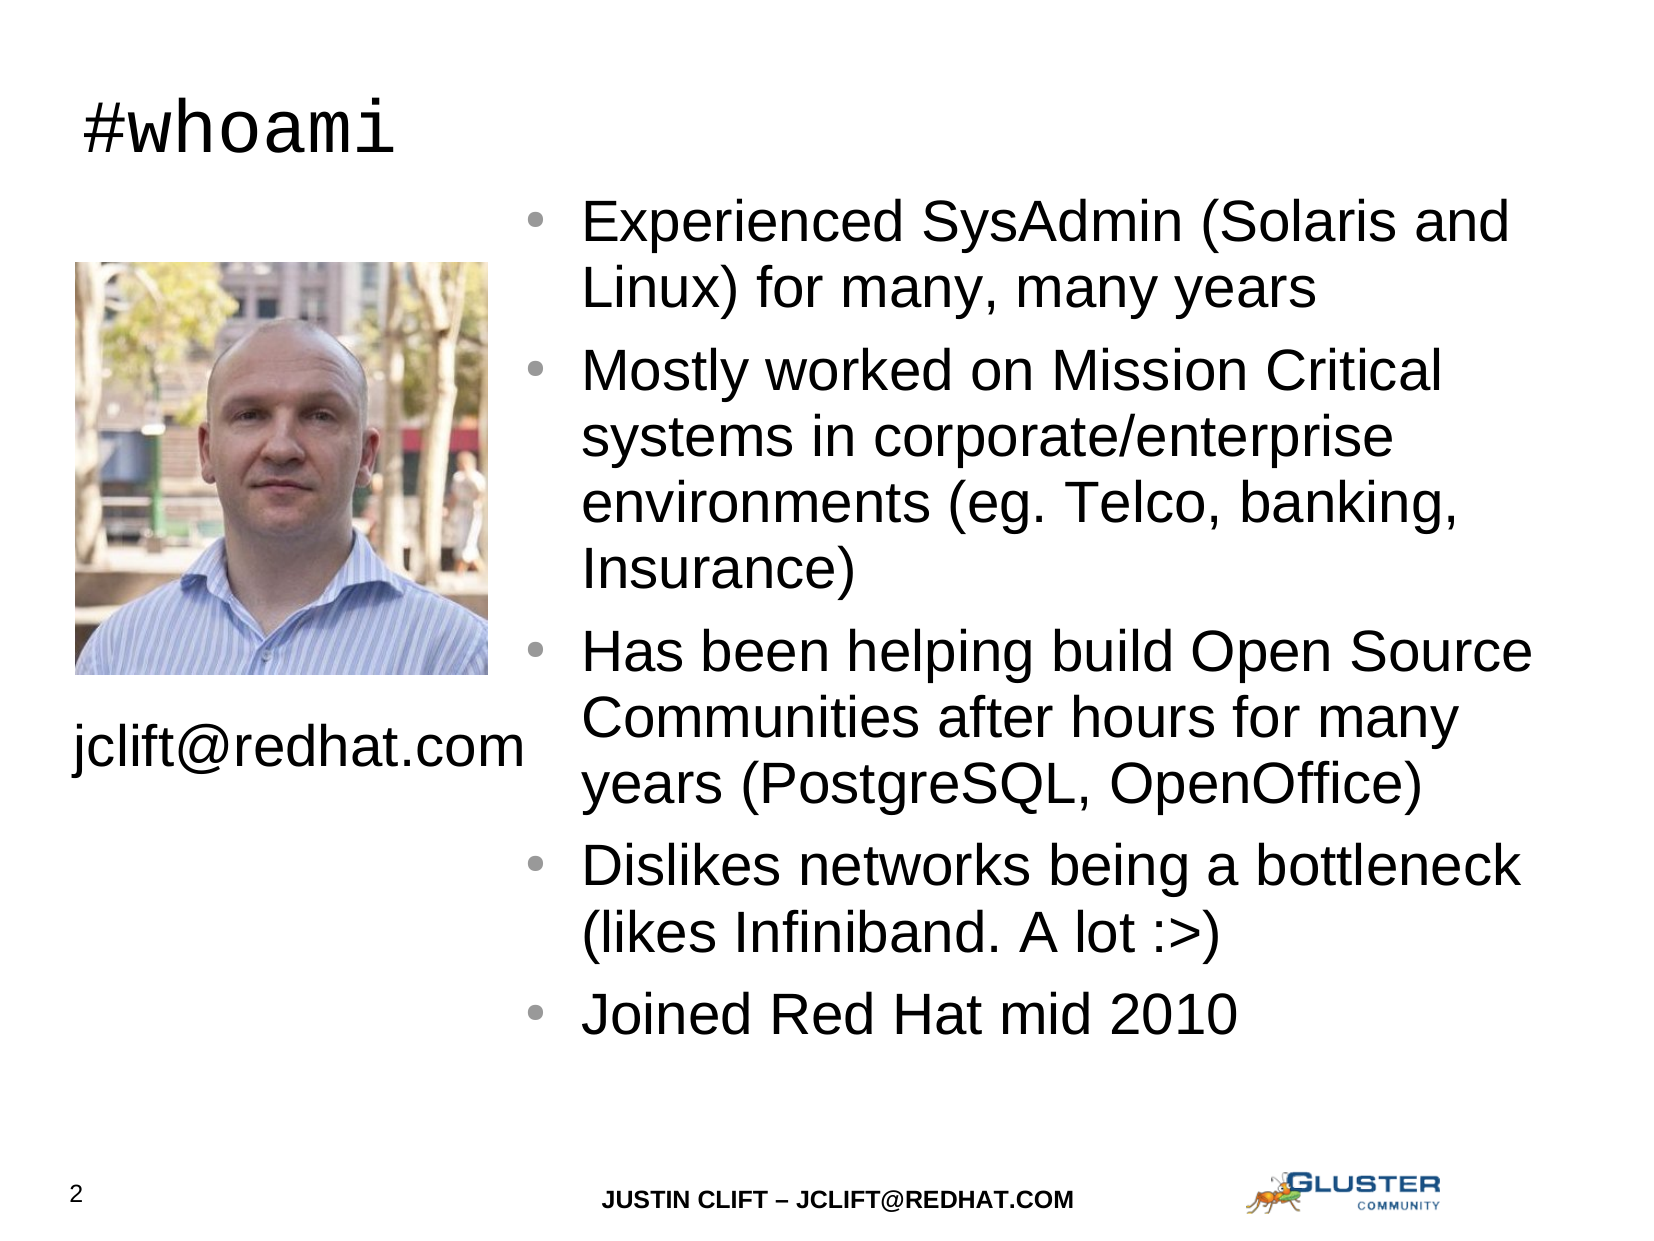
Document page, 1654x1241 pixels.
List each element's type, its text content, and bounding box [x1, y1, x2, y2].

picture [75, 262, 488, 676]
list jclift@redhat.com [74, 712, 563, 802]
list Experienced SysAdmin (Solaris and Linux) for many, many years Mostly worked on Mission Critical systems in corporate/enterprise environments (eg. Telco, banking, Insurance) Has been helping build Open Source Communities after hours for many years (PostgreSQL, OpenOffice) Dislikes networks being a bottleneck (likes Infiniband. A lot :>) Joined Red Hat mid 2010 [525, 187, 1559, 1088]
title #whoami [82, 27, 1571, 235]
picture [1246, 1170, 1440, 1215]
